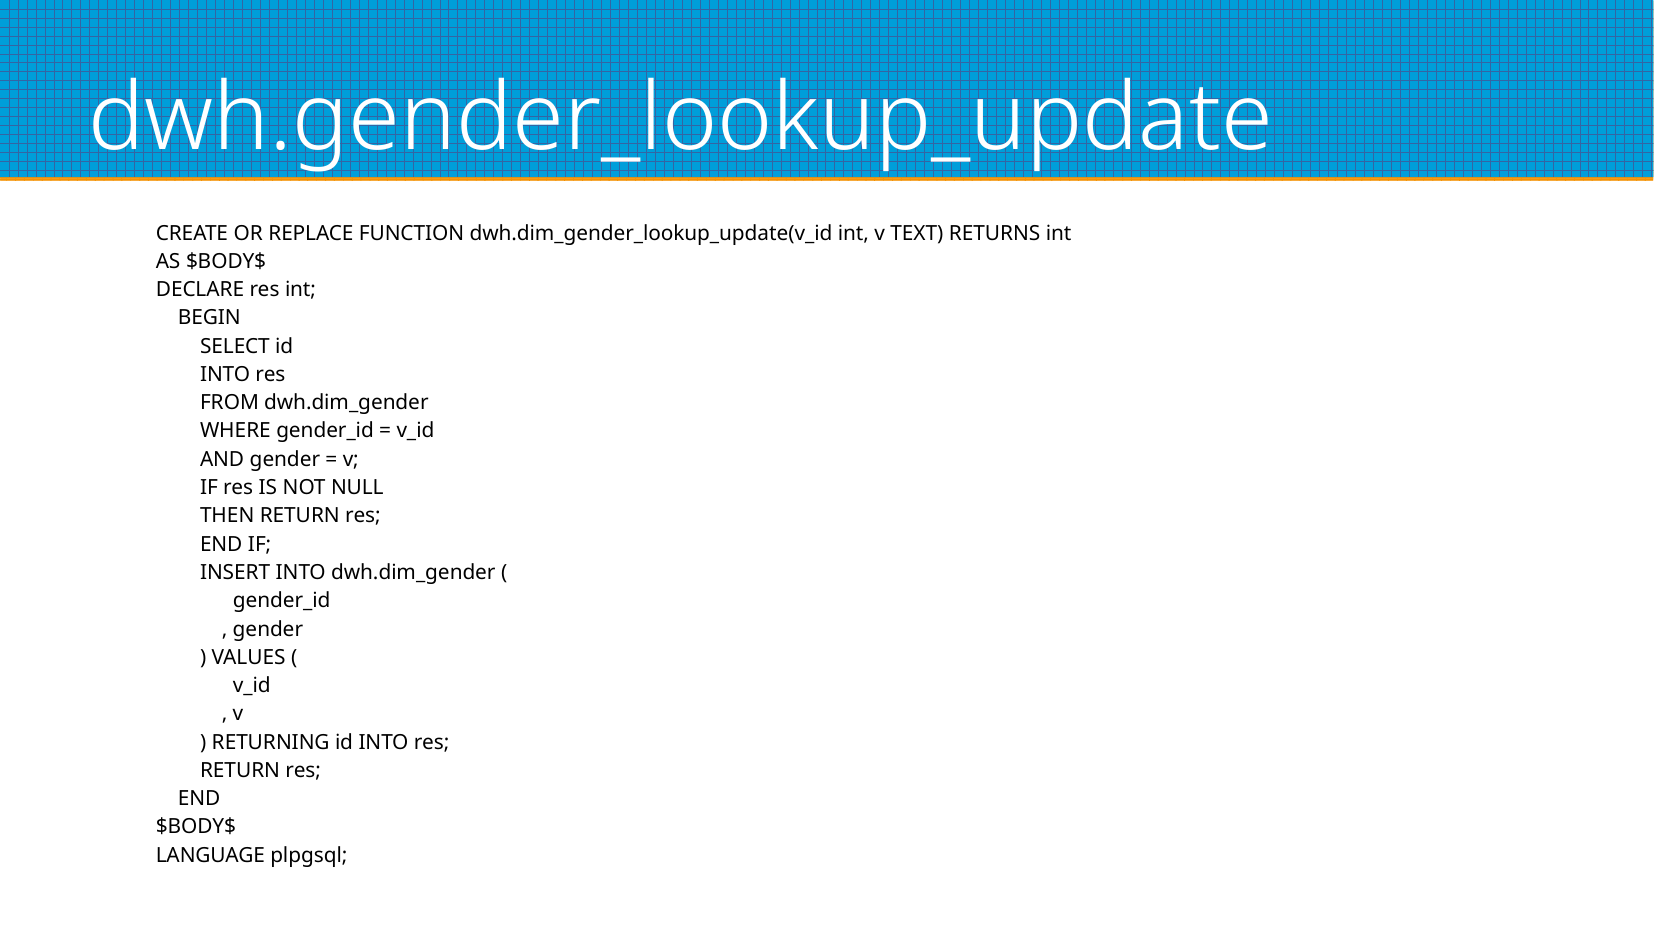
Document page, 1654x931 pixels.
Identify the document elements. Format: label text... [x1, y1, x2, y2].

text_box CREATE OR REPLACE FUNCTION dwh.dim_gender_lookup_update(v_id int, v TEXT) RETURNS int AS $BODY$ DECLARE res int; BEGIN SELECT id INTO res FROM dwh.dim_gender WHERE gender_id = v_id AND gender = v; IF res IS NOT NULL THEN RETURN res; END IF; INSERT INTO dwh.dim_gender ( gender_id , gender ) VALUES ( v_id , v ) RETURNING id INTO res; RETURN res; END $BODY$ LANGUAGE plpgsql; [150, 211, 1088, 875]
title dwh.gender_lookup_update [88, 14, 1565, 178]
